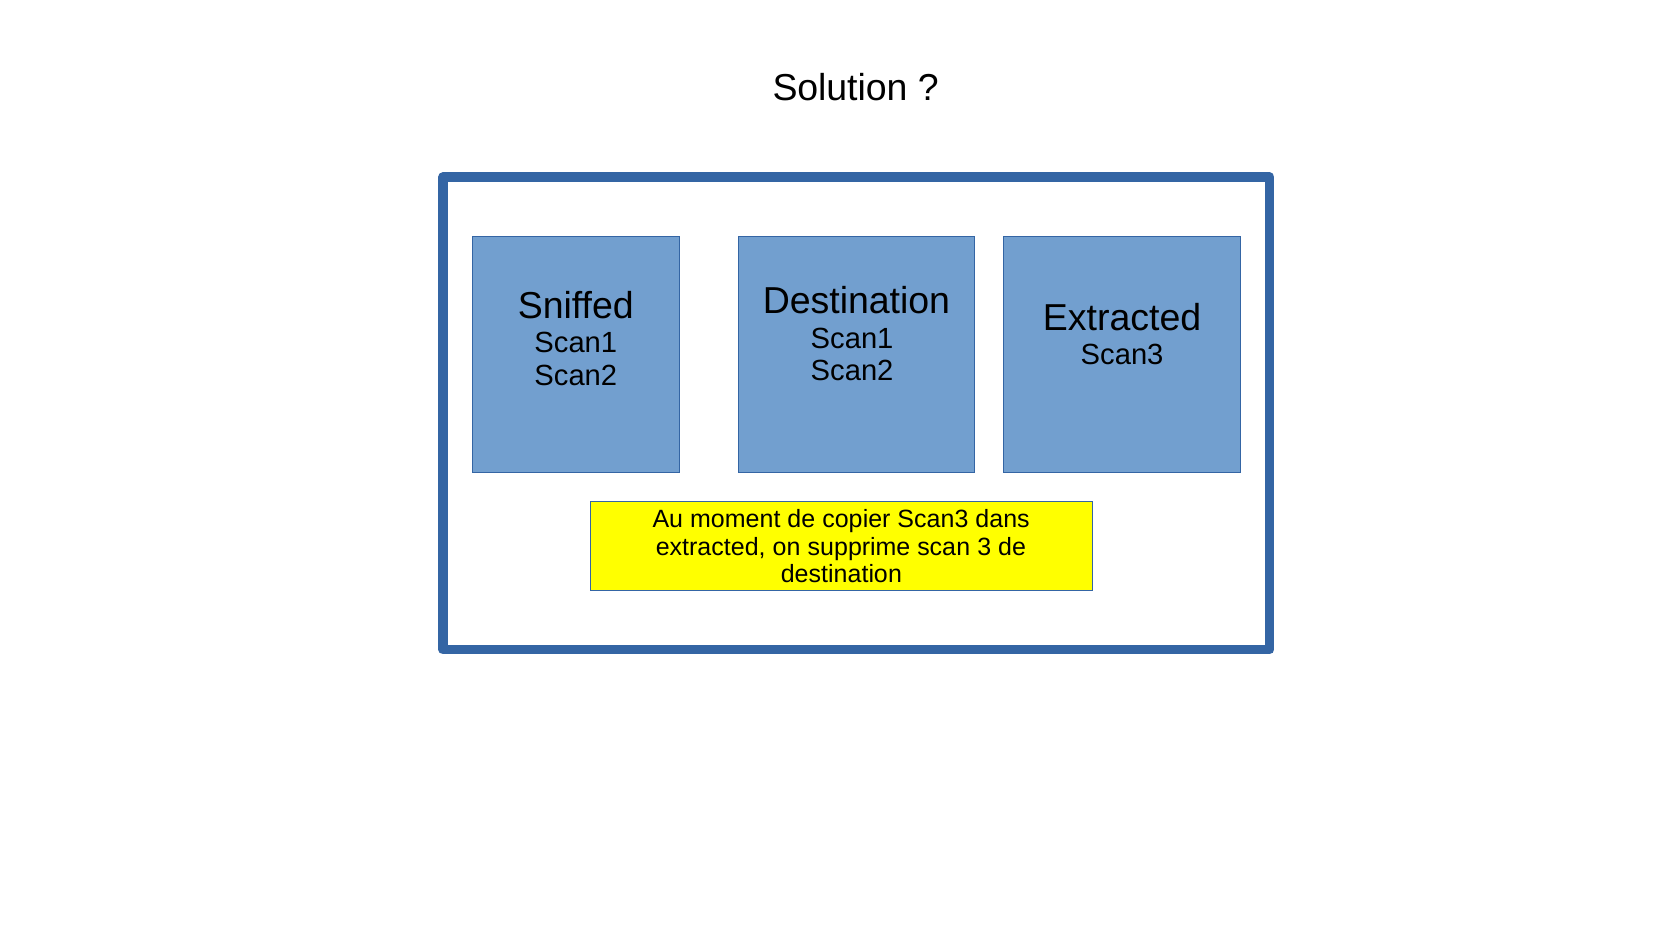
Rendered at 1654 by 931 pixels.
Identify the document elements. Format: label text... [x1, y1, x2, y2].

text_box Au moment de copier Scan3 dans extracted, on supprime scan 3 de destination [590, 501, 1093, 591]
text_box Solution ? [620, 59, 1092, 124]
text_box [442, 177, 1270, 650]
